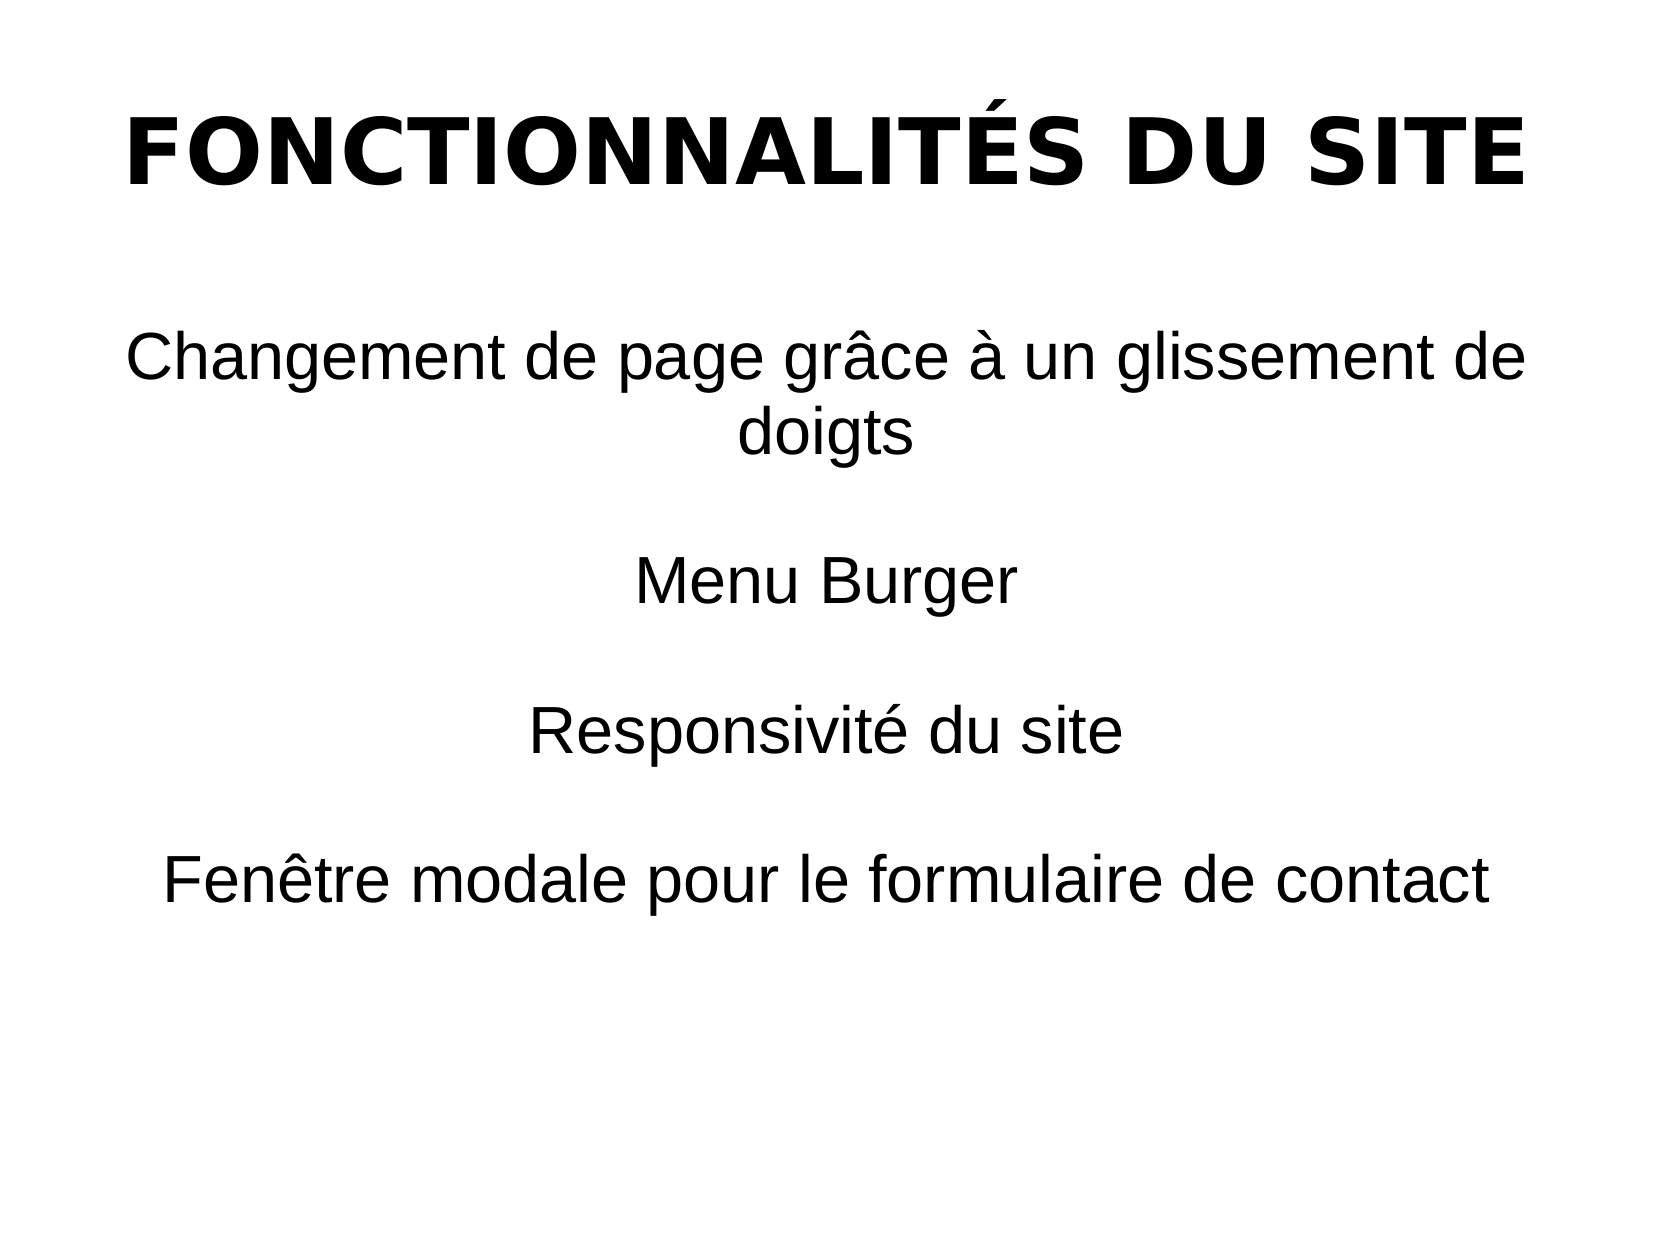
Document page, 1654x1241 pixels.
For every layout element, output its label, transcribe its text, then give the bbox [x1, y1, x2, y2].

text_box Changement de page grâce à un glissement de doigts Menu Burger Responsivité du site Fenêtre modale pour le formulaire de contact [82, 290, 1571, 1171]
title FONCTIONNALITÉS DU SITE [82, 49, 1571, 257]
